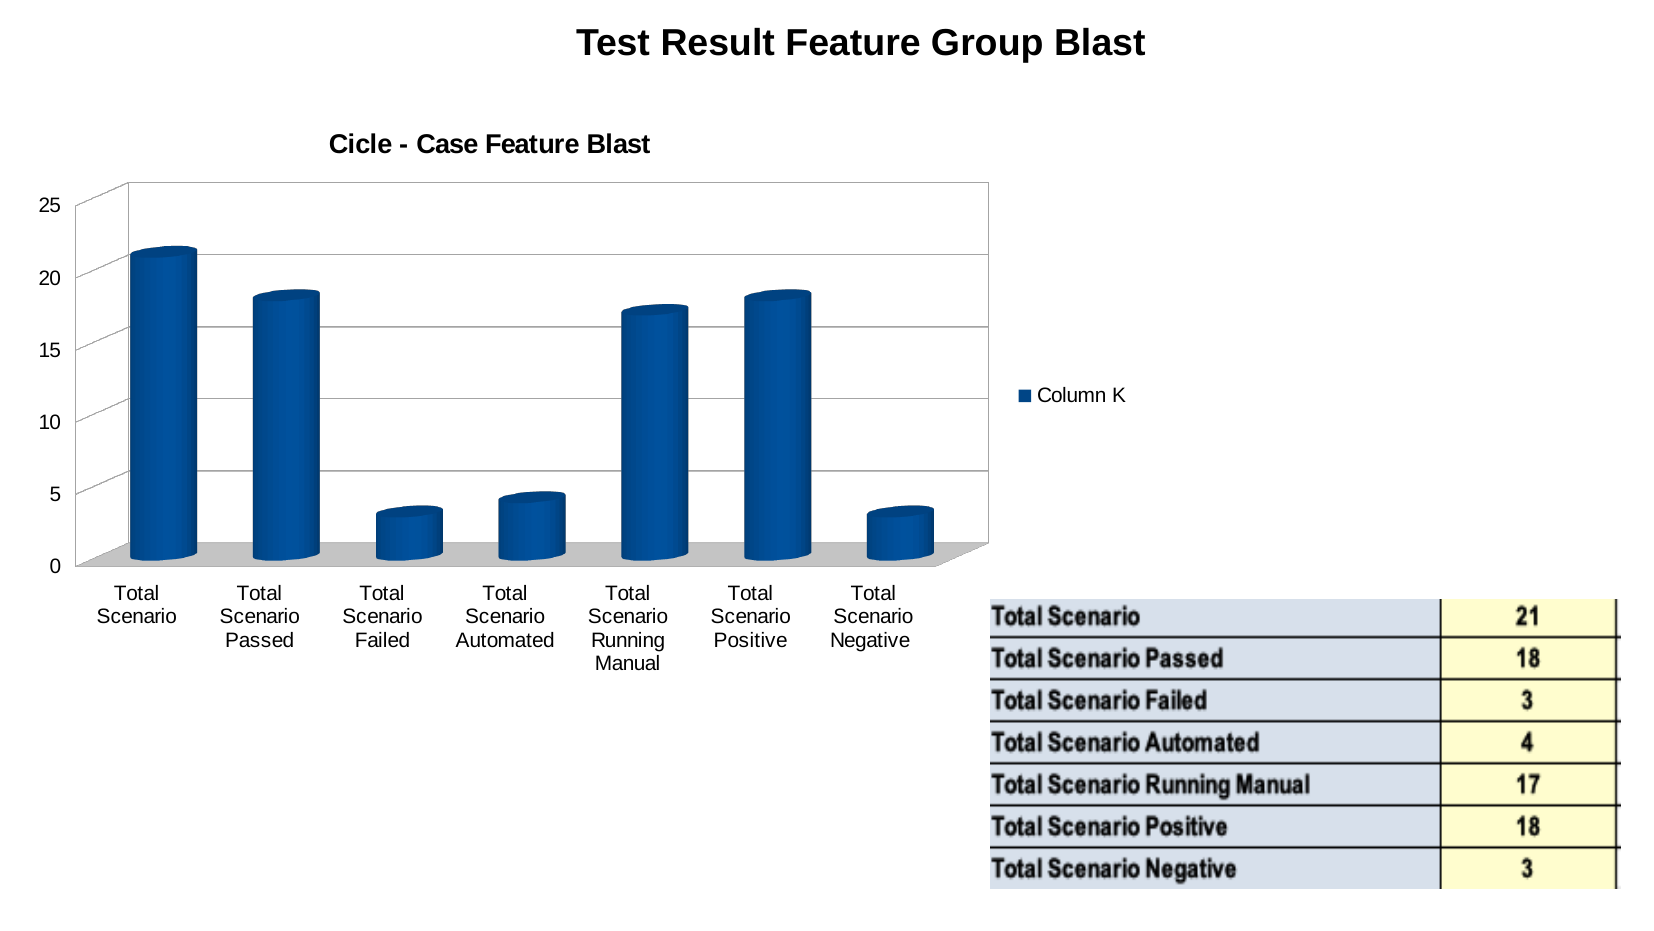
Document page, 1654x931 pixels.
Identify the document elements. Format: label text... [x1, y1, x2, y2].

chart [15, 105, 1146, 687]
title Test Result Feature Group Blast [116, 0, 1606, 121]
picture [990, 599, 1621, 889]
